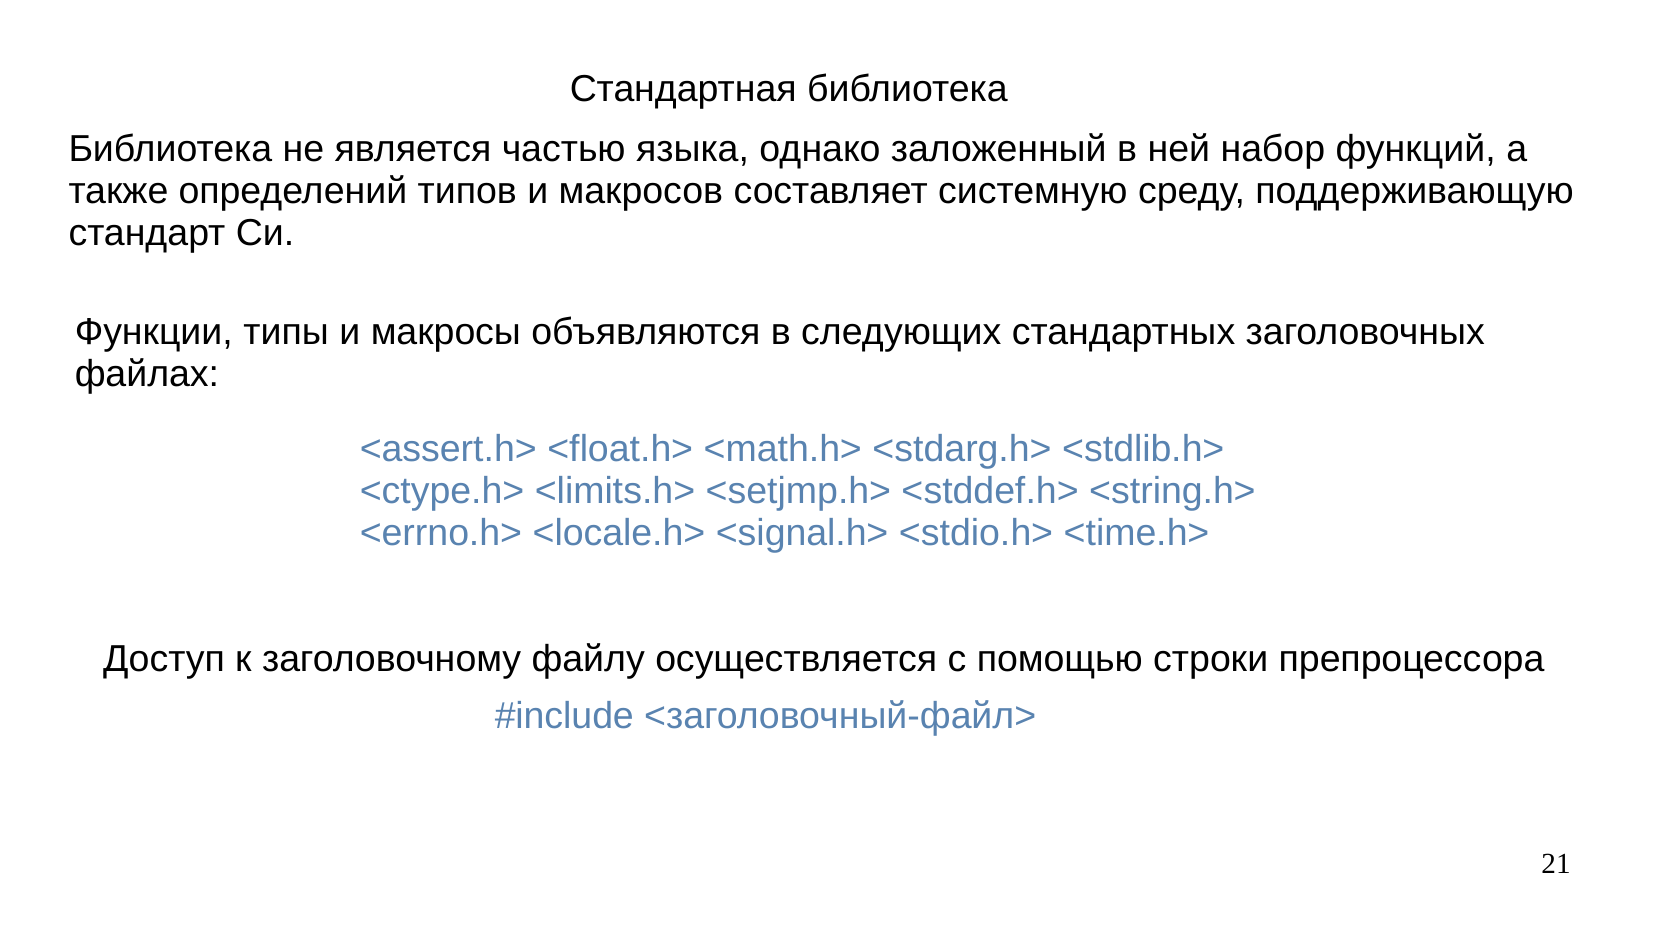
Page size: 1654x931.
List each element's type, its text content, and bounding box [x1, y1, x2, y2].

text_box Функции, типы и макросы объявляются в следующих стандартных заголовочных файлах: [60, 303, 1561, 402]
text_box Стандартная библиотека [555, 60, 1041, 117]
text_box Библиотека не является частью языка, однако заложенный в ней набор функций, а также определений типов и макросов составляет системную среду, поддерживающую стандарт Си. [53, 120, 1591, 261]
text_box Доступ к заголовочному файлу осуществляется с помощью строки препроцессора [88, 630, 1561, 687]
text_box <assert.h> <float.h> <math.h> <stdarg.h> <stdlib.h> <ctype.h> <limits.h> <setjmp.h> <stddef.h> <string.h> <errno.h> <locale.h> <signal.h> <stdio.h> <time.h> [345, 420, 1272, 561]
text_box #include <заголовочный-файл> [480, 686, 1052, 744]
